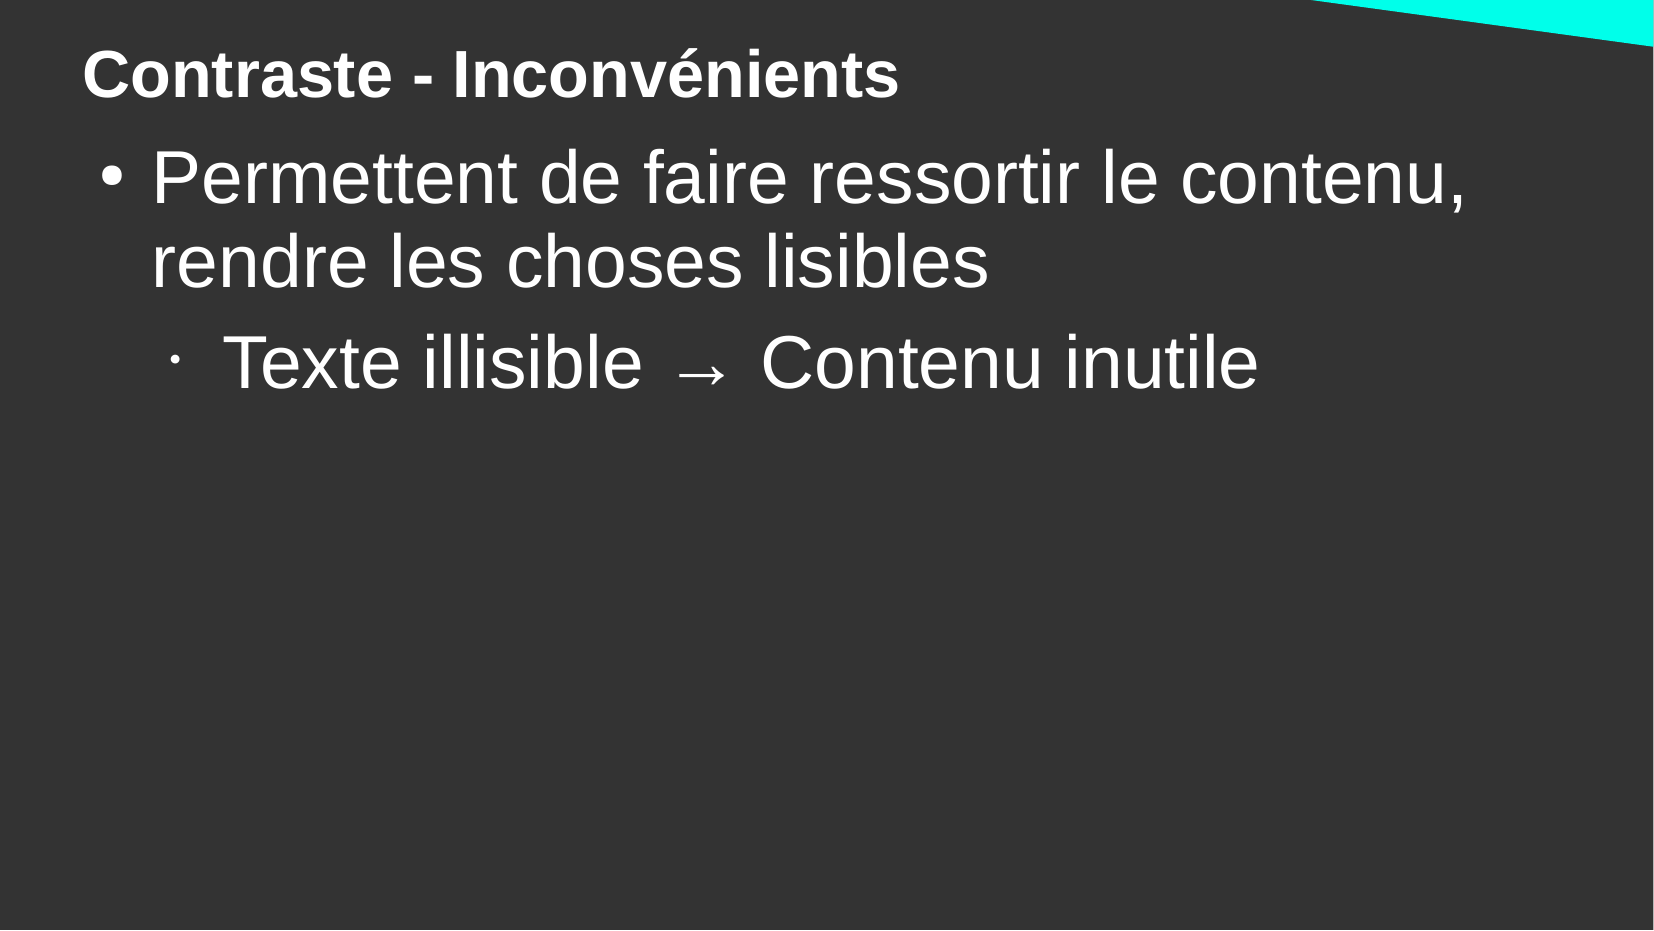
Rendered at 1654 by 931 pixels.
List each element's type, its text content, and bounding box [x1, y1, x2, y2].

list Permettent de faire ressortir le contenu, rendre les choses lisibles Texte illisible → Contenu inutile [80, 135, 1620, 709]
text_box [1311, 0, 1654, 47]
title Contraste - Inconvénients [82, 37, 1571, 114]
